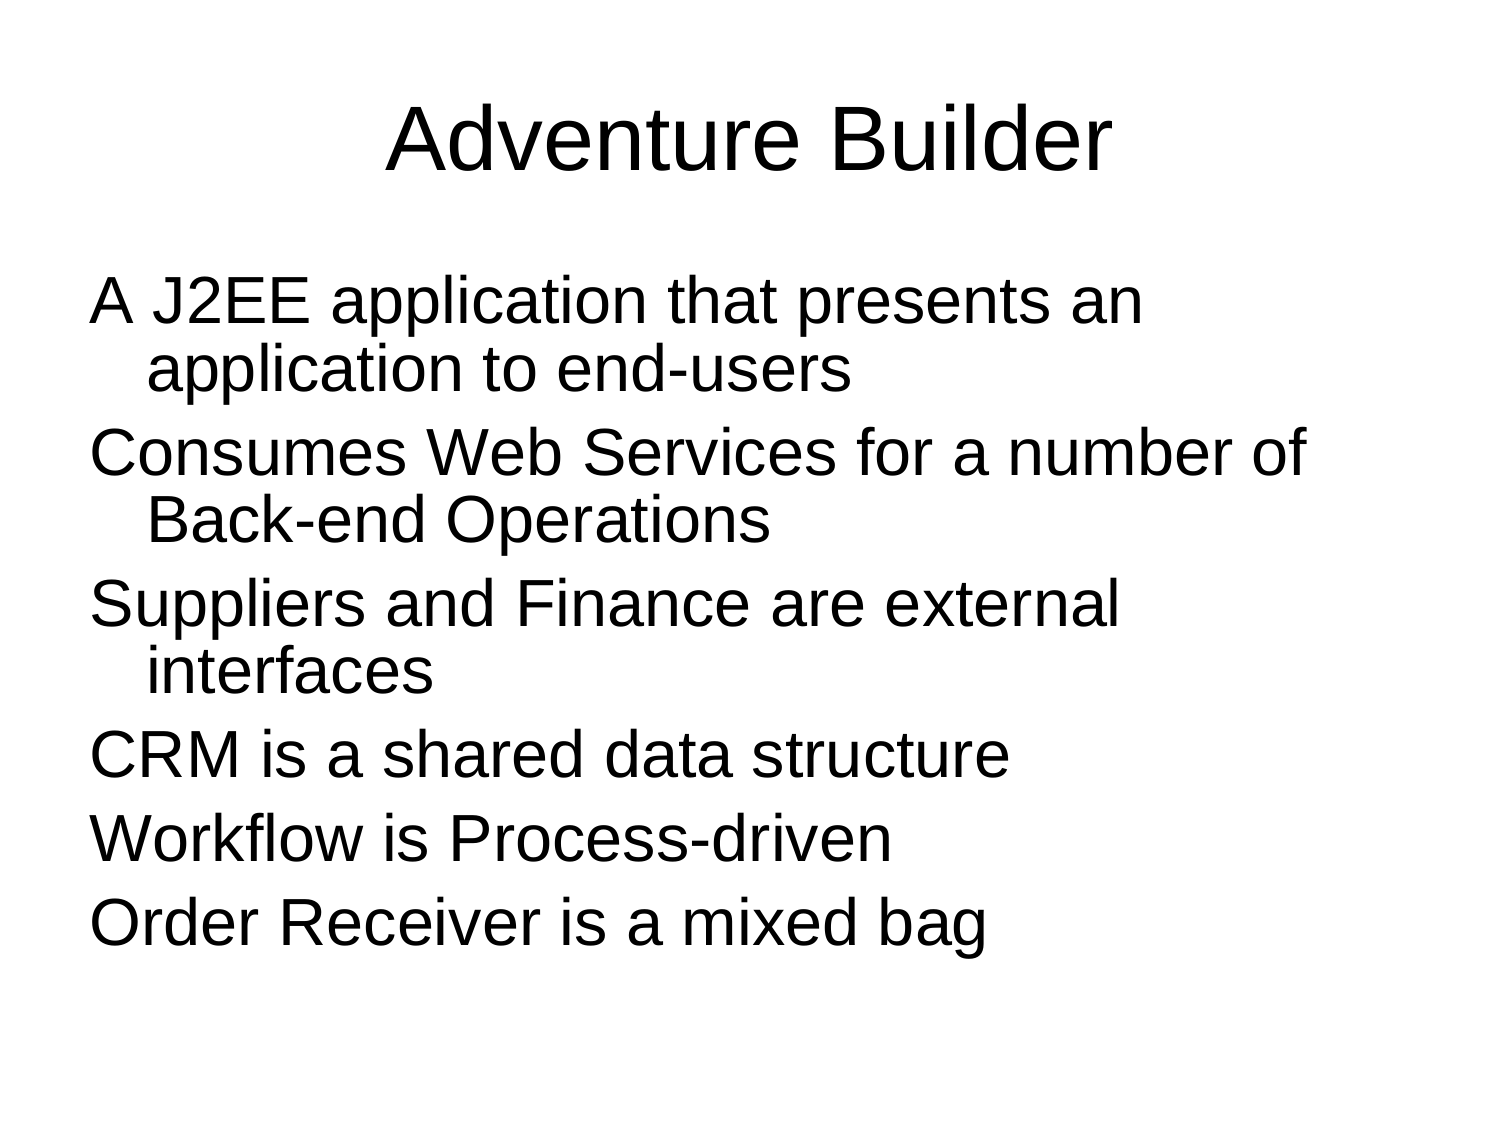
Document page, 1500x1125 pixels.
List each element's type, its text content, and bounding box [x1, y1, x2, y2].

list A J2EE application that presents an application to end-users Consumes Web Services for a number of Back-end Operations Suppliers and Finance are external interfaces CRM is a shared data structure Workflow is Process-driven Order Receiver is a mixed bag [75, 262, 1426, 1009]
title Adventure Builder [75, 45, 1426, 233]
